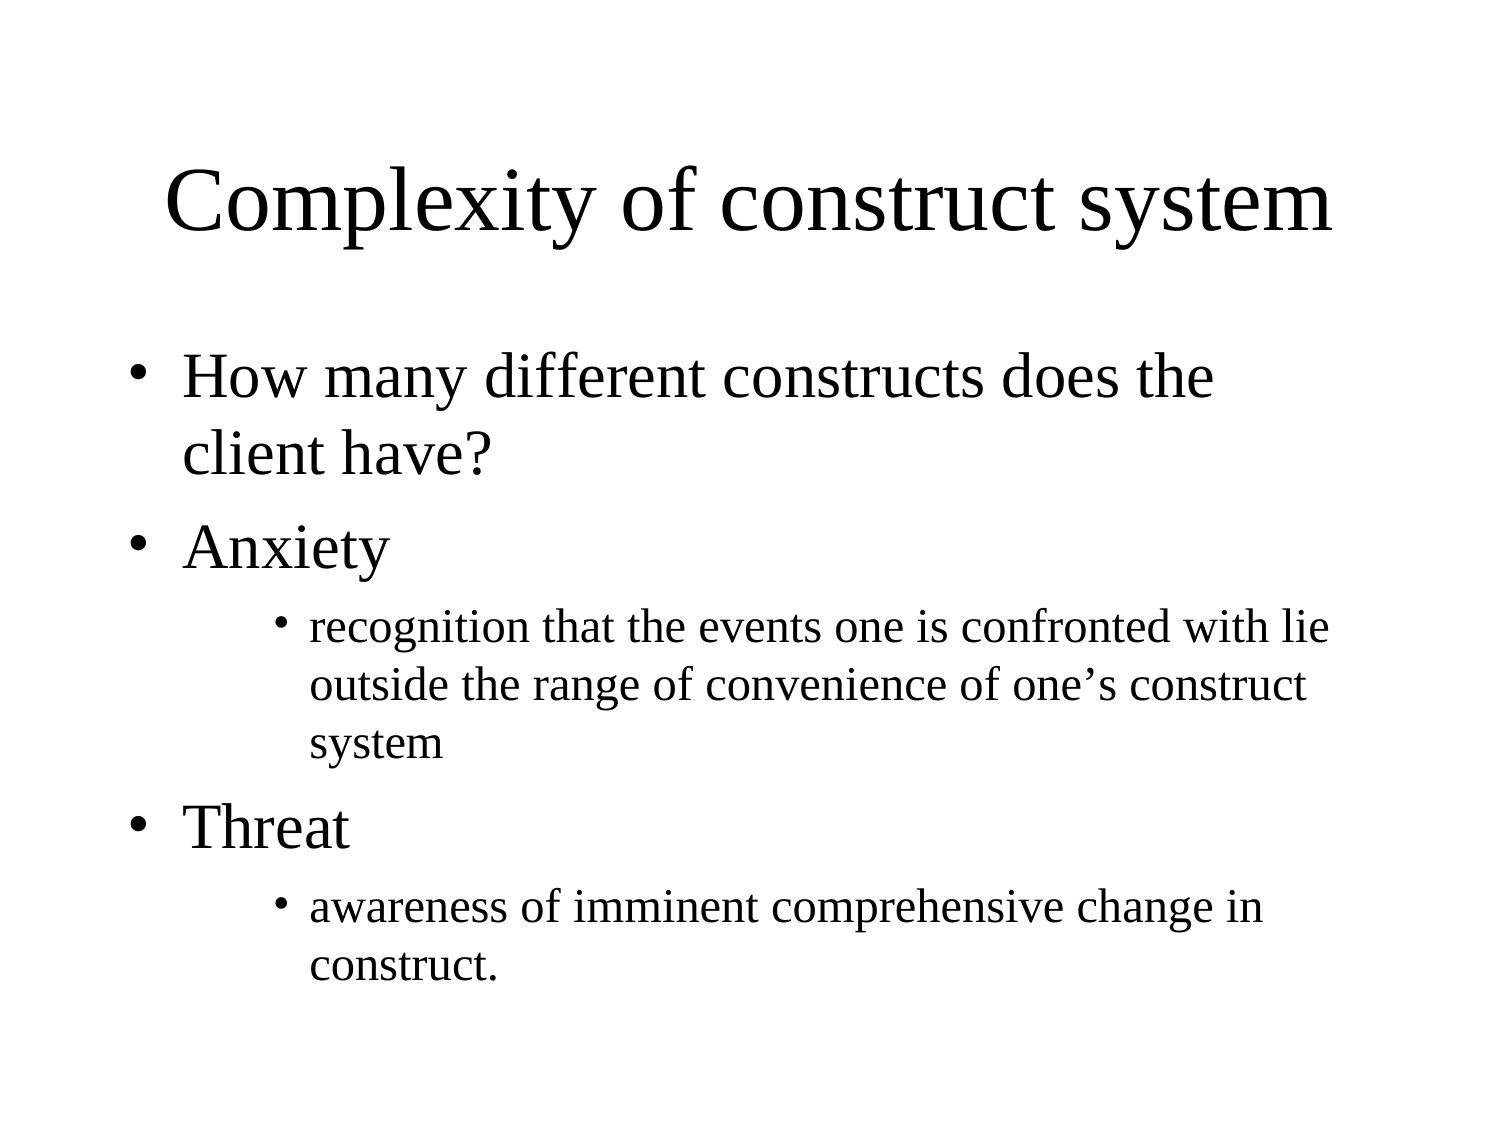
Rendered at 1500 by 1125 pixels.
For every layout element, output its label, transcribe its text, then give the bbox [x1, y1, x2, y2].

list How many different constructs does the client have? Anxiety recognition that the events one is confronted with lie outside the range of convenience of one’s construct system Threat awareness of imminent comprehensive change in construct. [112, 324, 1388, 1000]
title Complexity of construct system [112, 99, 1388, 288]
